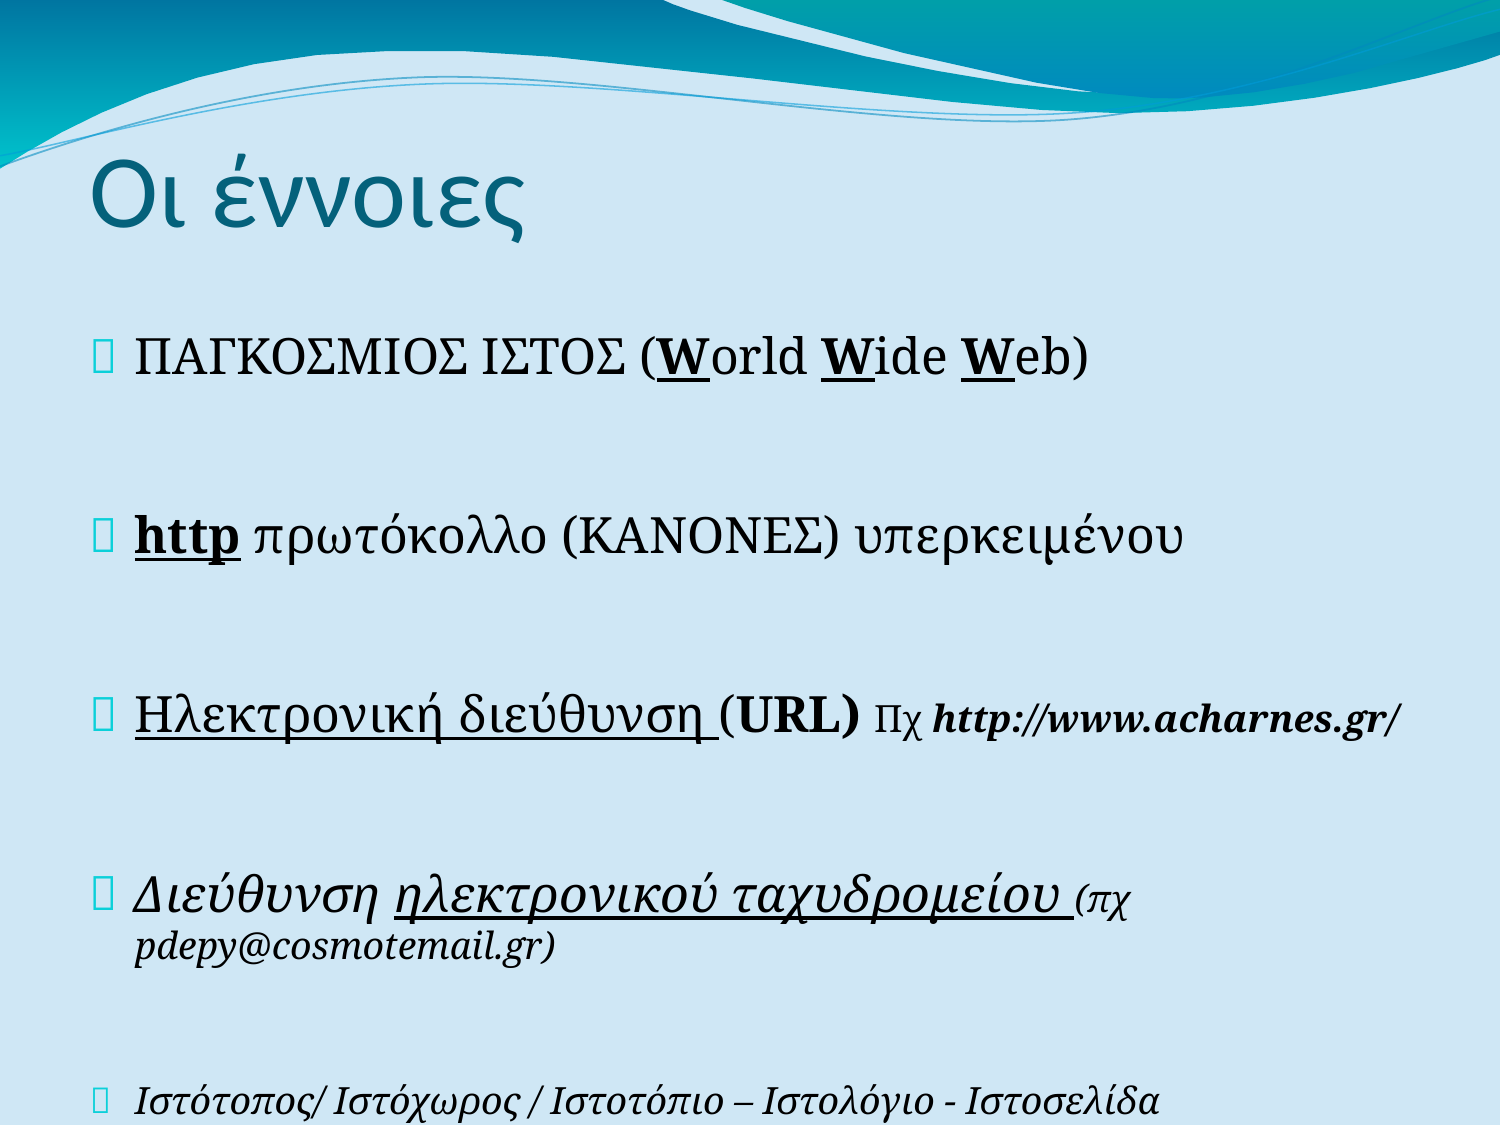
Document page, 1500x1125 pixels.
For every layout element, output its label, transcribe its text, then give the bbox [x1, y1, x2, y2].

list ΠΑΓΚΟΣΜΙΟΣ ΙΣΤΟΣ (World Wide Web) http πρωτόκολλο (KANONEΣ) υπερκειμένου Ηλεκτρονική διεύθυνση (URL) Πχ http://www.acharnes.gr/ Διεύθυνση ηλεκτρονικού ταχυδρομείου (πχ pdepy@cosmotemail.gr) Ιστότοπος/ Ιστόχωρος / Ιστοτόπιο – Ιστολόγιο - Ιστοσελίδα ΚΥΒΕΡΝΟΧΩΡΟΣ - κυβερνοασφάλεια [75, 317, 1425, 1038]
title Οι έννοιες [75, 115, 1425, 303]
